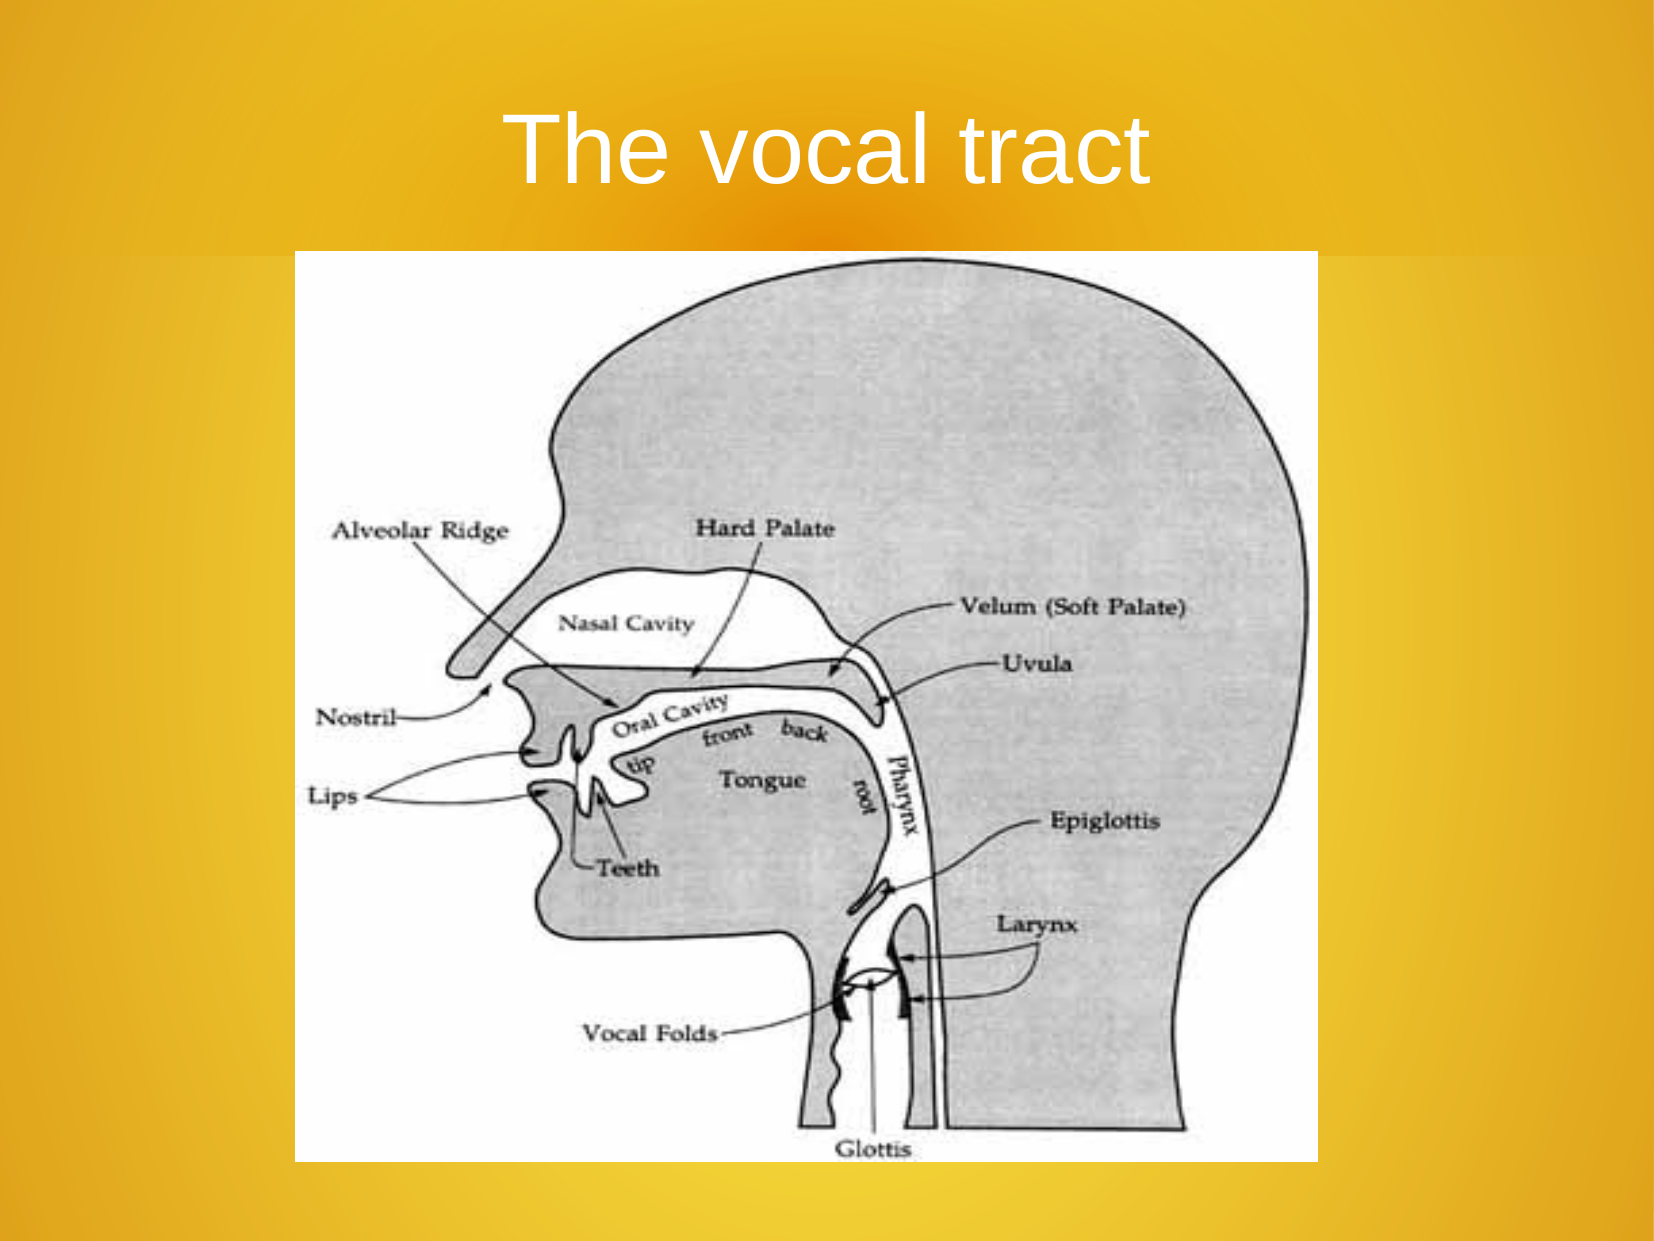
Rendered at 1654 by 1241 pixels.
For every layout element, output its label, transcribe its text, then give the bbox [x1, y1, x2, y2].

picture [295, 251, 1318, 1162]
title The vocal tract [82, 47, 1571, 252]
